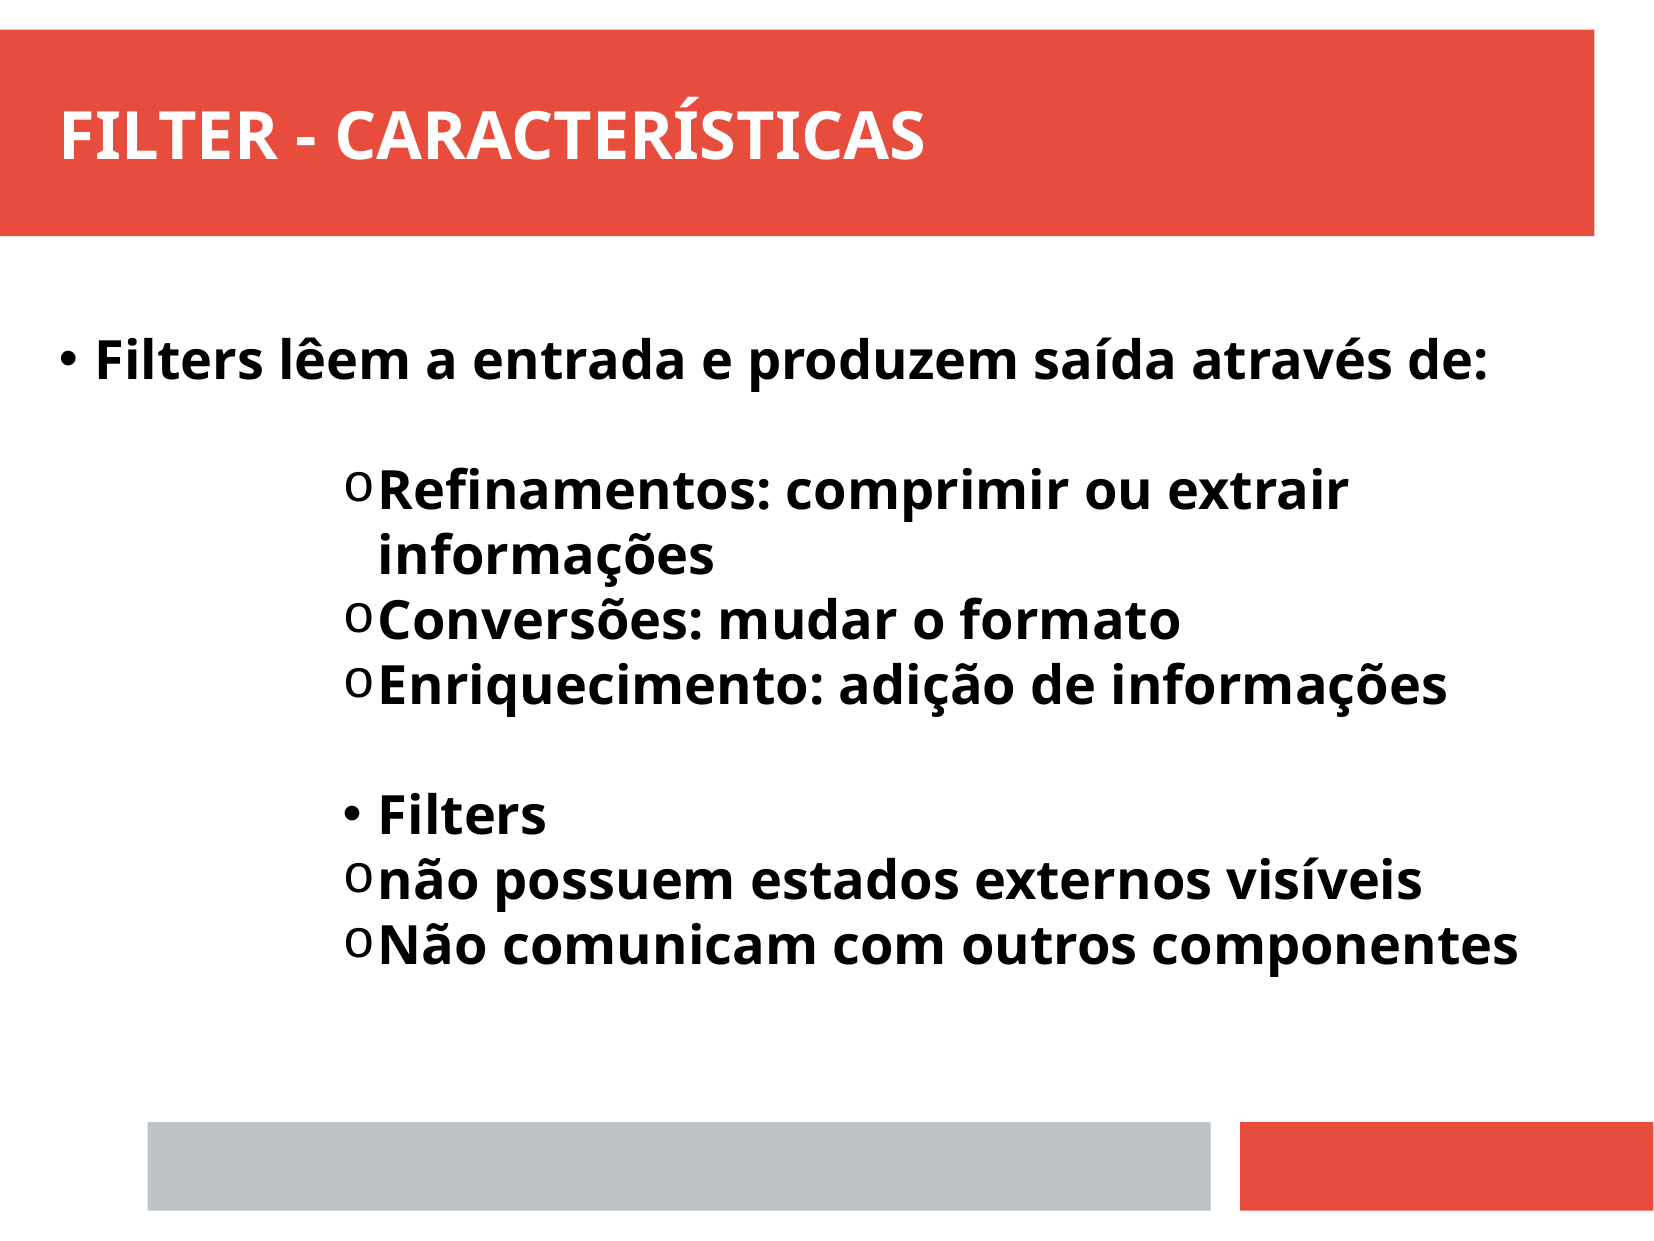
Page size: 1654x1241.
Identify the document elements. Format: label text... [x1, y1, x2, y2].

title FILTER - CARACTERÍSTICAS [59, 59, 1595, 207]
subtitle Filters lêem a entrada e produzem saída através de: Refinamentos: comprimir ou extrair informações Conversões: mudar o formato Enriquecimento: adição de informações Filters não possuem estados externos visíveis Não comunicam com outros componentes [59, 324, 1565, 1093]
